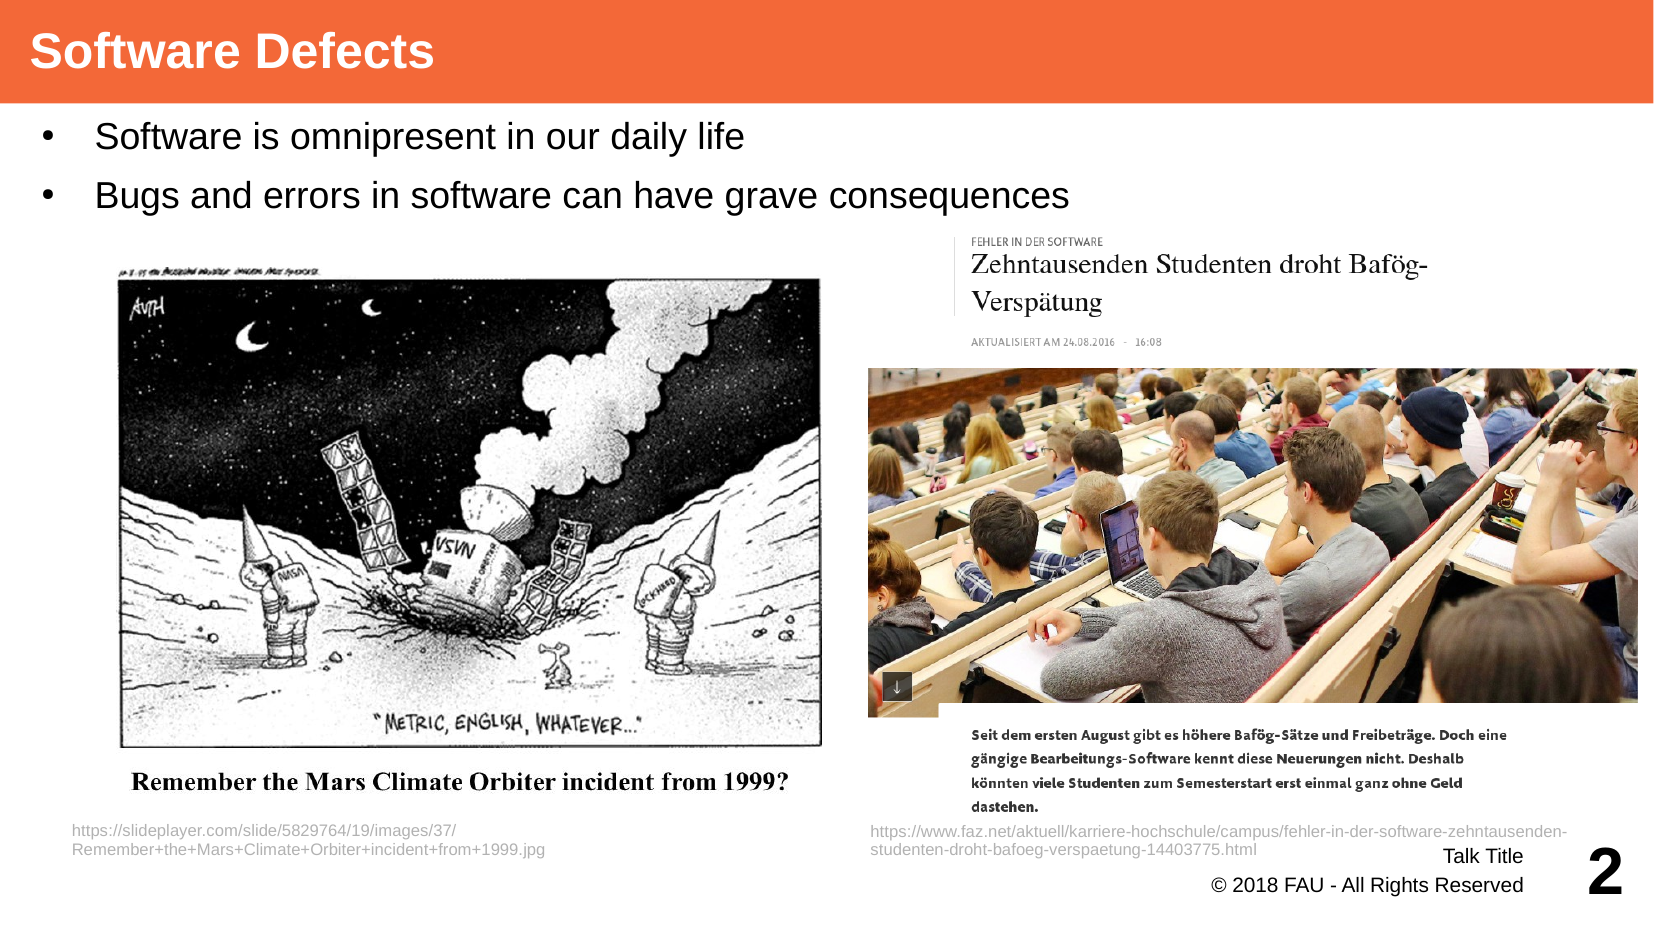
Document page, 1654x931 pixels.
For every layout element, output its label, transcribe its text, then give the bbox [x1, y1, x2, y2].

list Software is omnipresent in our daily life Bugs and errors in software can have grave consequences [23, 115, 1619, 241]
text_box https://slideplayer.com/slide/5829764/19/images/37/Remember+the+Mars+Climate+Orbiter+incident+from+1999.jpg [60, 809, 826, 871]
text_box https://www.faz.net/aktuell/karriere-hochschule/campus/fehler-in-der-software-zehntausenden-studenten-droht-bafoeg-verspaetung-14403775.html [858, 810, 1654, 872]
title Software Defects [0, 0, 1654, 104]
picture [69, 220, 1654, 821]
